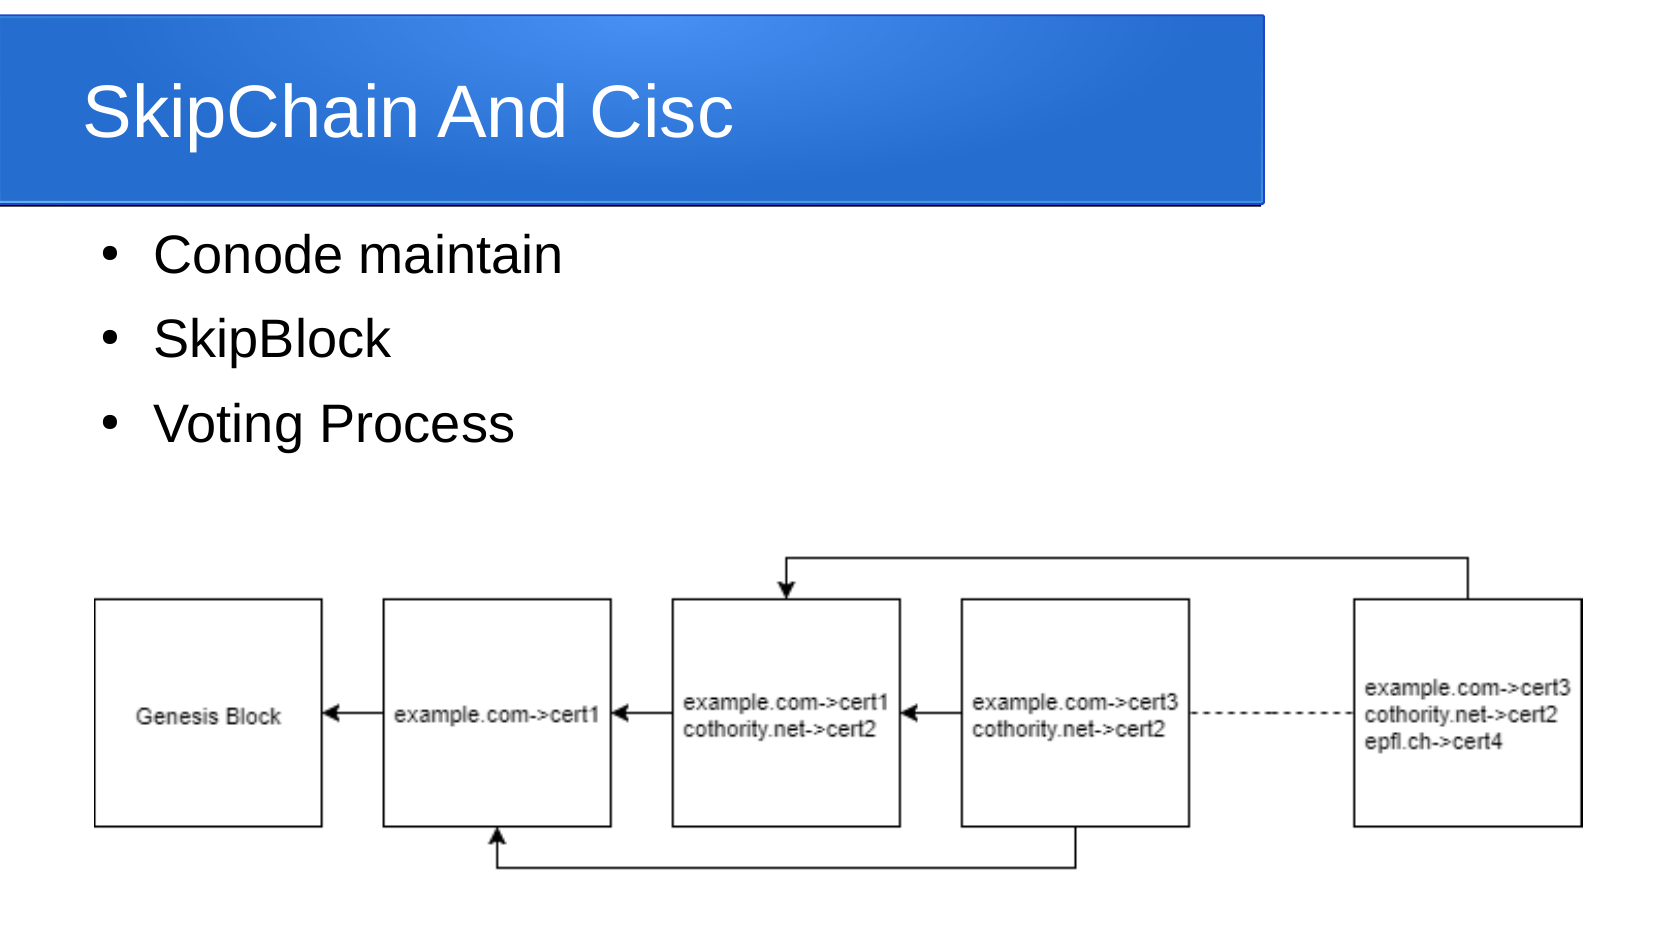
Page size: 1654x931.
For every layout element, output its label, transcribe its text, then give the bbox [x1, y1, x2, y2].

title SkipChain And Cisc [82, 35, 1235, 189]
list Conode maintain SkipBlock Voting Process [82, 224, 1571, 764]
picture [94, 543, 1583, 886]
